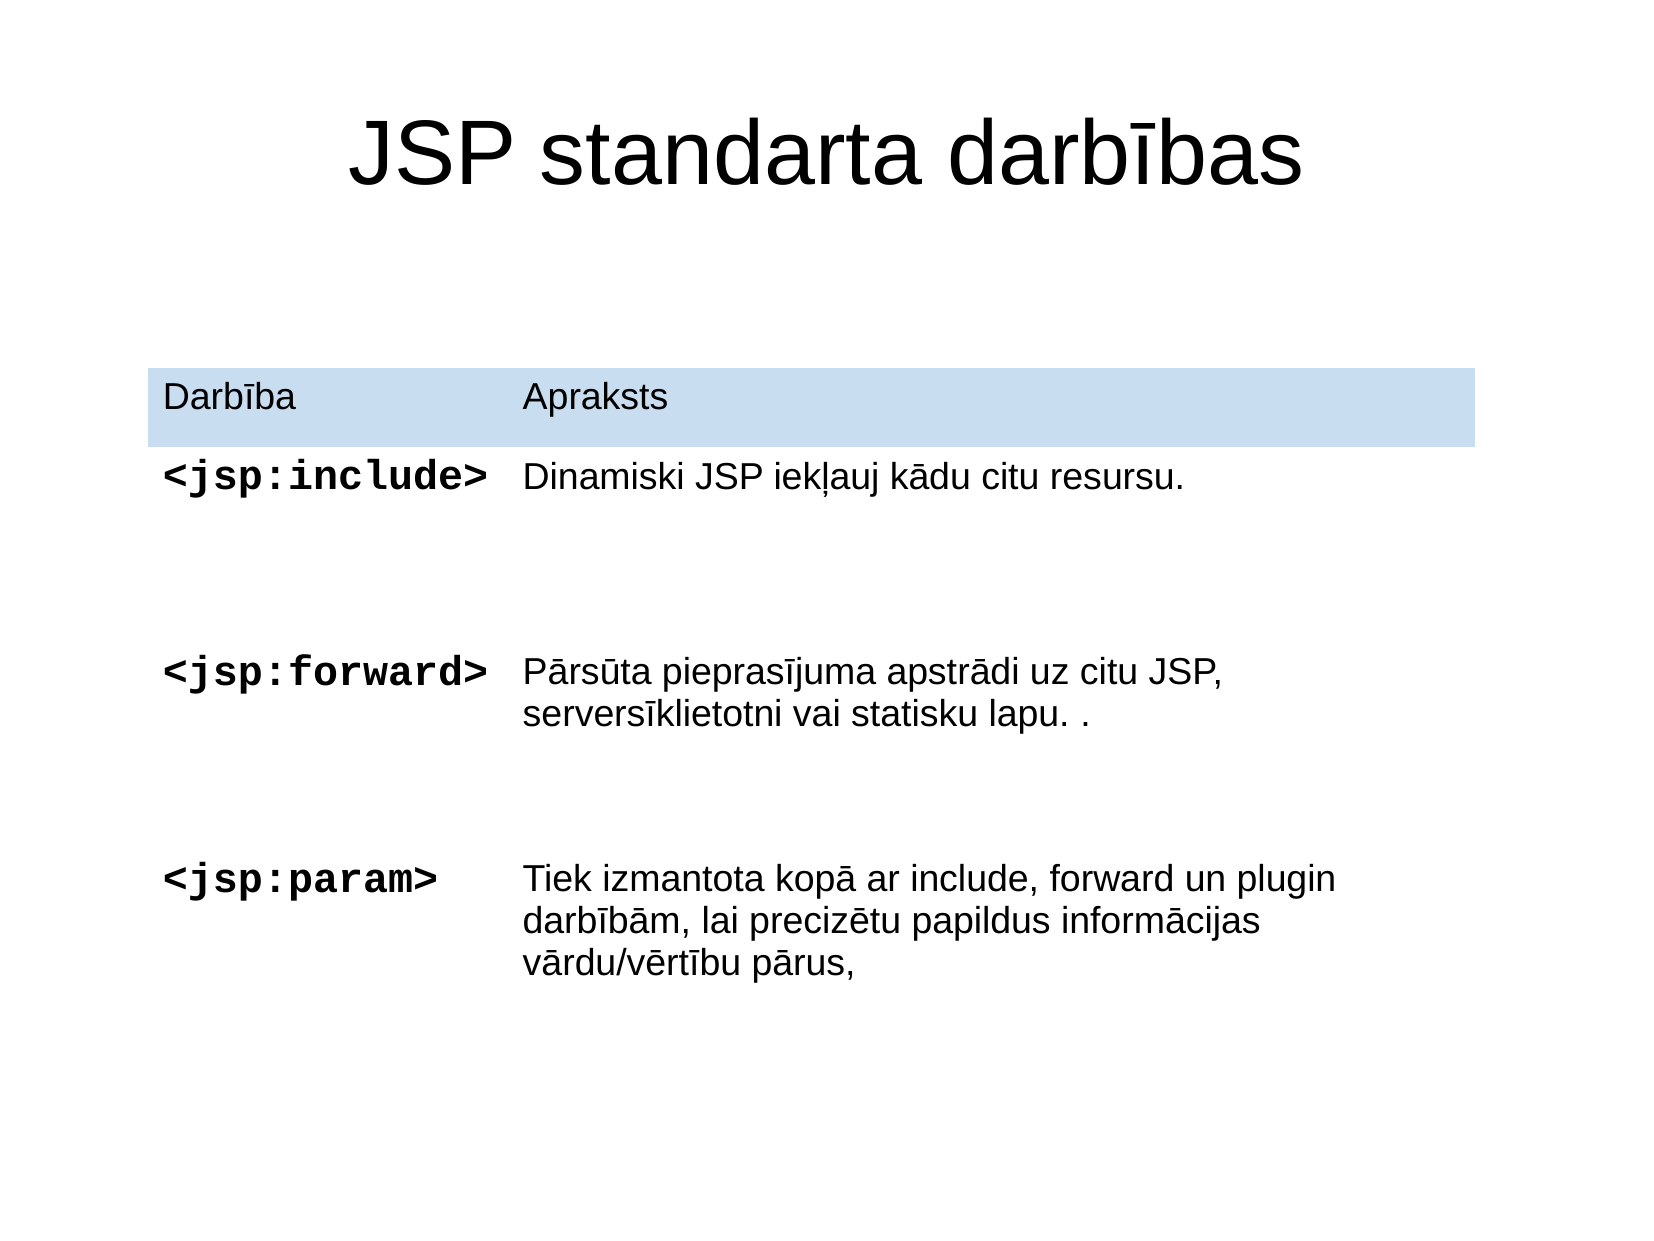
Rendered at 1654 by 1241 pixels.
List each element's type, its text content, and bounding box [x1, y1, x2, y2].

table_cell <jsp:forward> [148, 643, 508, 850]
table_cell Tiek izmantota kopā ar include, forward un plugin darbībām, lai precizētu papildus informācijas vārdu/vērtību pārus, [508, 850, 1475, 1046]
table_cell <jsp:param> [148, 850, 508, 1046]
title JSP standarta darbības [82, 49, 1571, 257]
table_header Darbība [148, 368, 508, 447]
table_cell <jsp:include> [148, 447, 508, 643]
table_cell Pārsūta pieprasījuma apstrādi uz citu JSP, serversīklietotni vai statisku lapu. . [508, 643, 1475, 850]
table_header Apraksts [508, 368, 1475, 447]
table_cell Dinamiski JSP iekļauj kādu citu resursu. [508, 447, 1475, 643]
